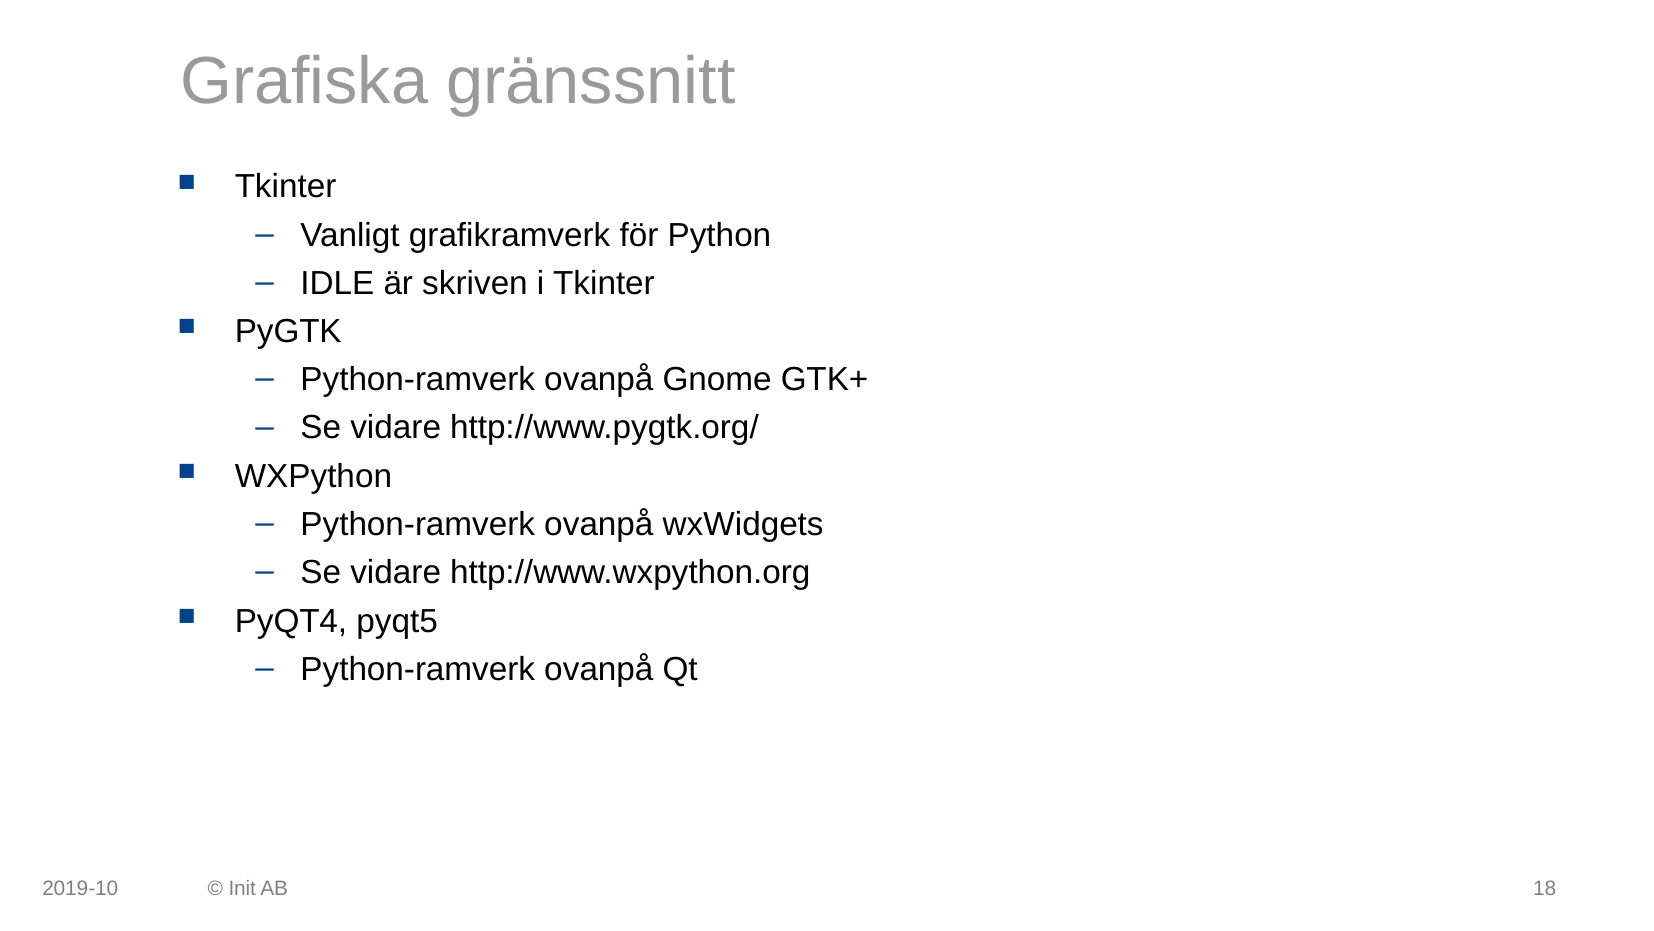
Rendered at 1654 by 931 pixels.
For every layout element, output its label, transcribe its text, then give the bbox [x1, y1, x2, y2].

text_box © Init AB [192, 857, 1461, 908]
text_box 2019-10 [27, 857, 166, 908]
text_box Grafiska gränssnitt [165, 0, 1489, 125]
text_box <nummer> [1488, 857, 1571, 908]
text_box Tkinter Vanligt grafikramverk för Python IDLE är skriven i Tkinter PyGTK Python-ramverk ovanpå Gnome GTK+ Se vidare http://www.pygtk.org/ WXPython Python-ramverk ovanpå wxWidgets Se vidare http://www.wxpython.org PyQT4, pyqt5 Python-ramverk ovanpå Qt [165, 156, 1489, 796]
